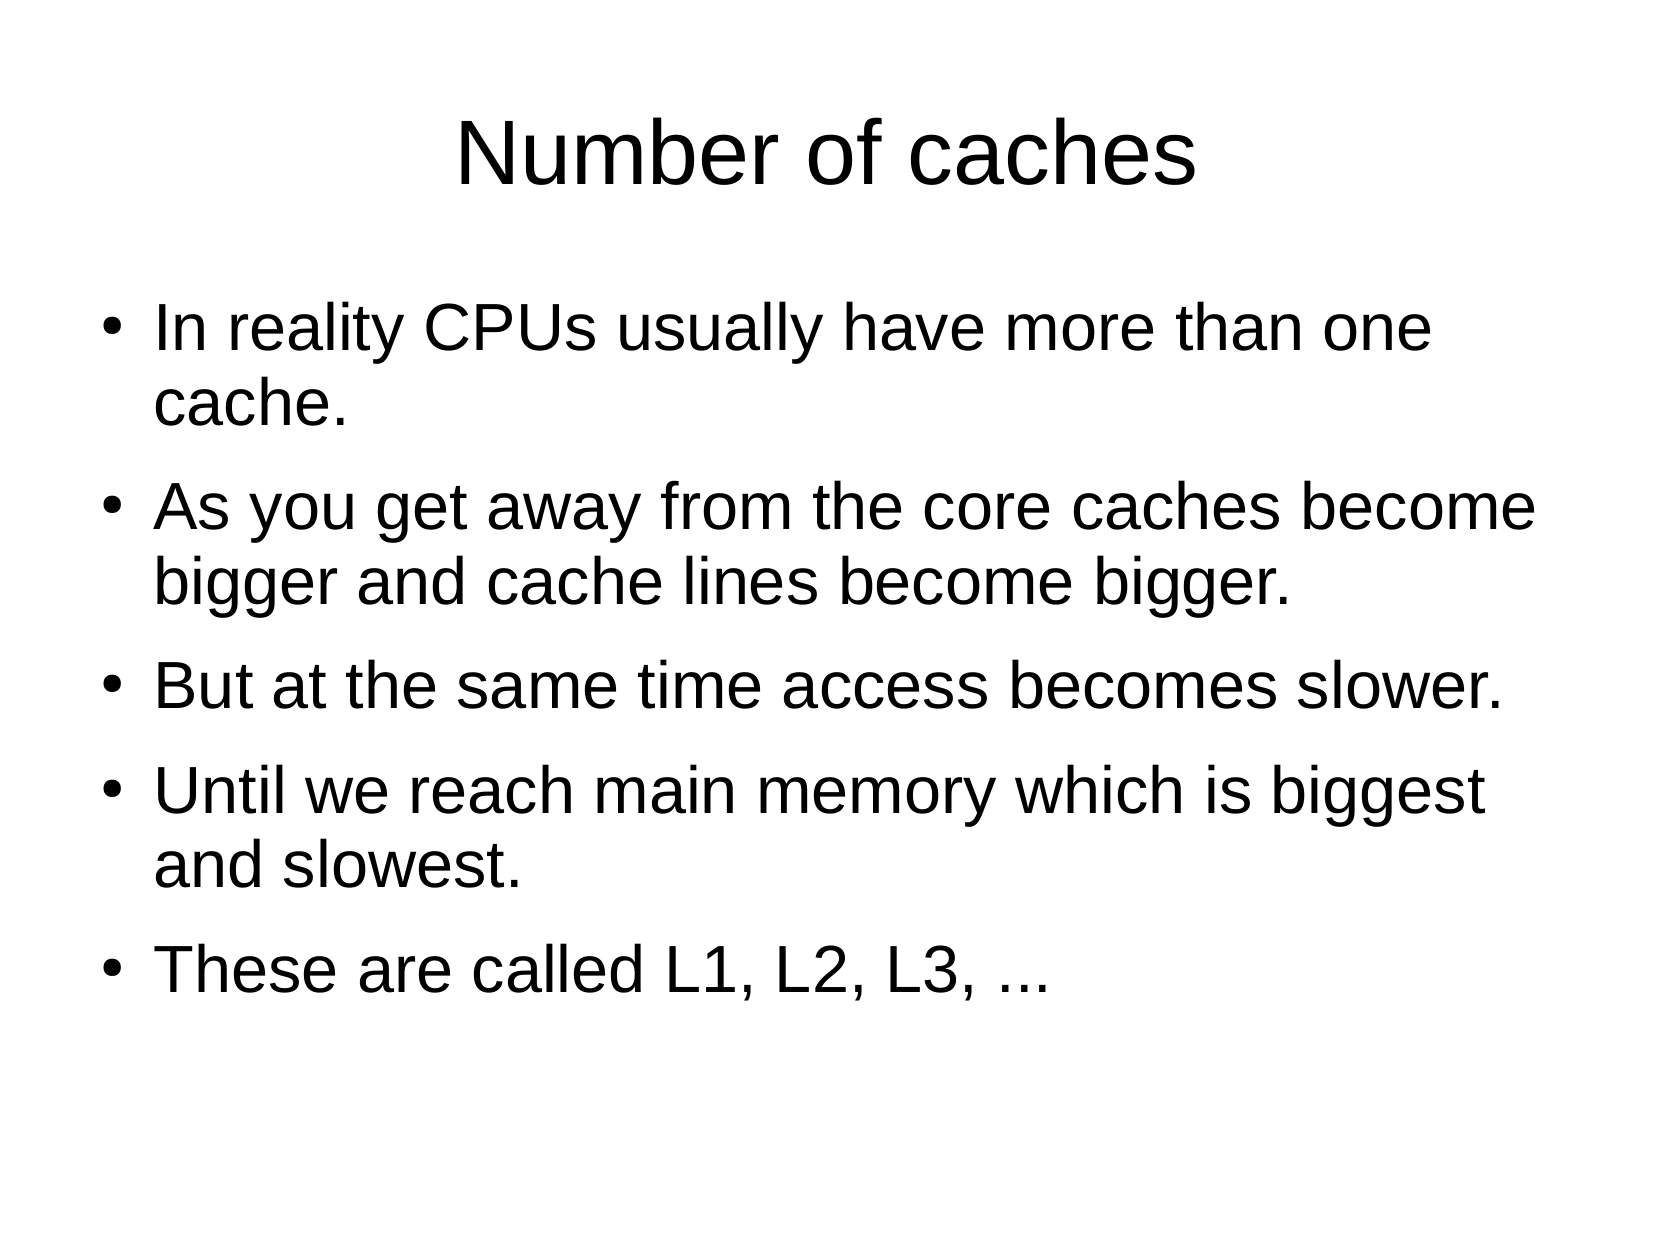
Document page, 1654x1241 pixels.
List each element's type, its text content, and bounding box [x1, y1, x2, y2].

list In reality CPUs usually have more than one cache. As you get away from the core caches become bigger and cache lines become bigger. But at the same time access becomes slower. Until we reach main memory which is biggest and slowest. These are called L1, L2, L3, ... [82, 290, 1571, 1109]
title Number of caches [82, 49, 1571, 257]
